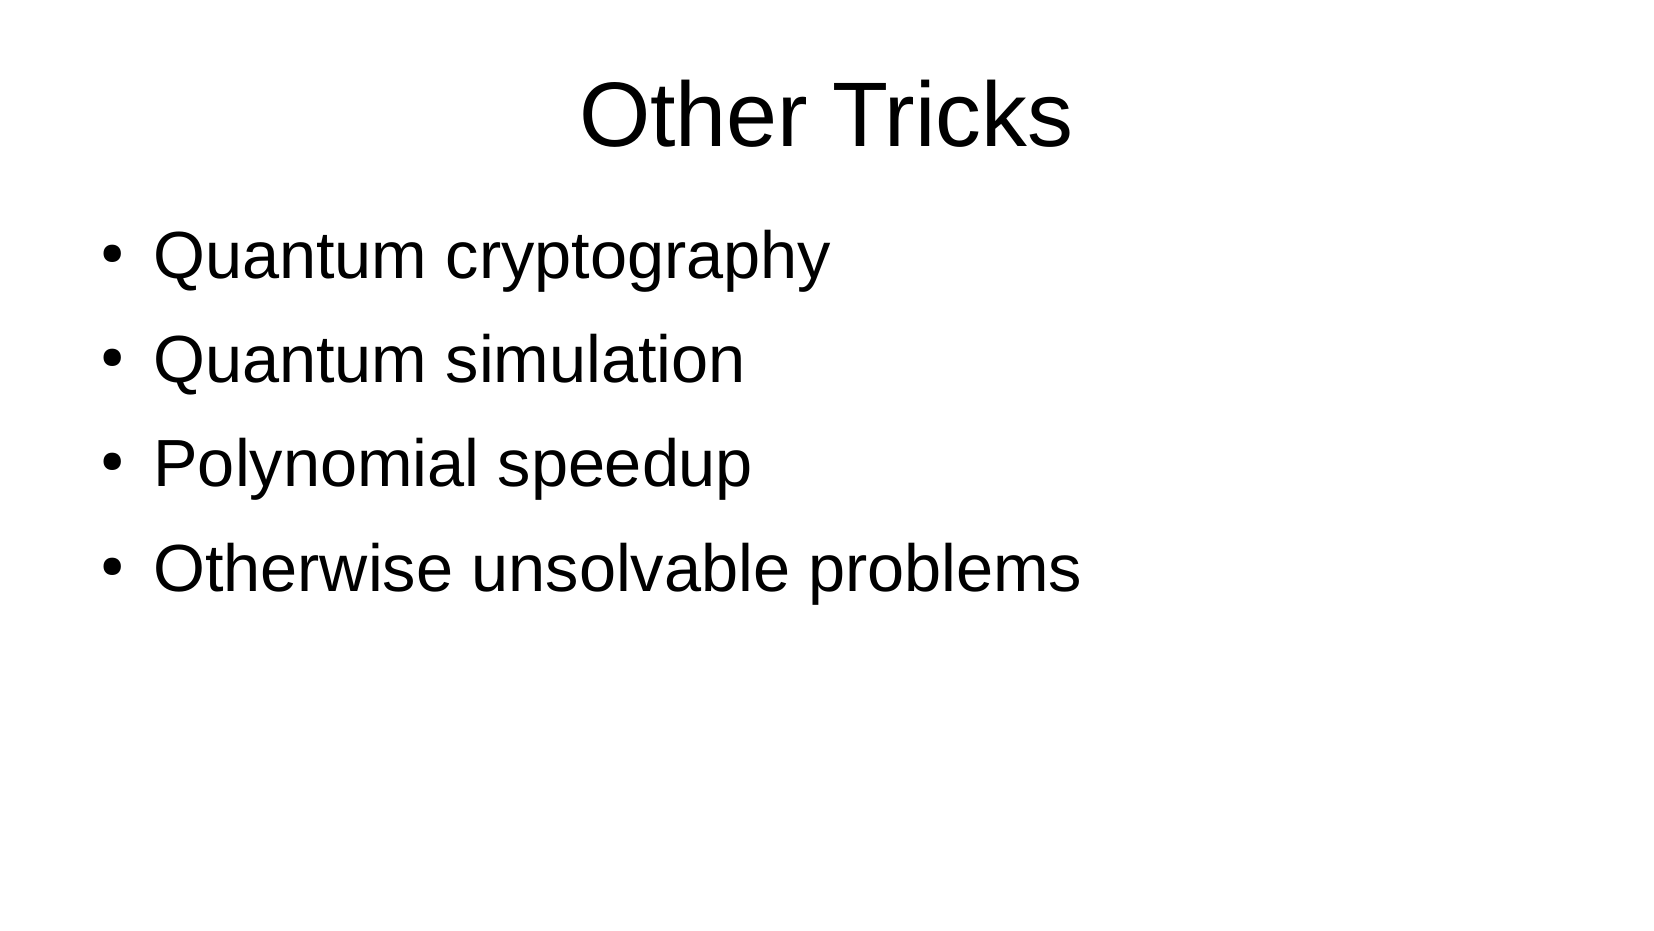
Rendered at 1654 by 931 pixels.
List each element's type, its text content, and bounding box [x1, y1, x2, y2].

list Quantum cryptography Quantum simulation Polynomial speedup Otherwise unsolvable problems [82, 217, 1571, 758]
title Other Tricks [82, 37, 1571, 193]
